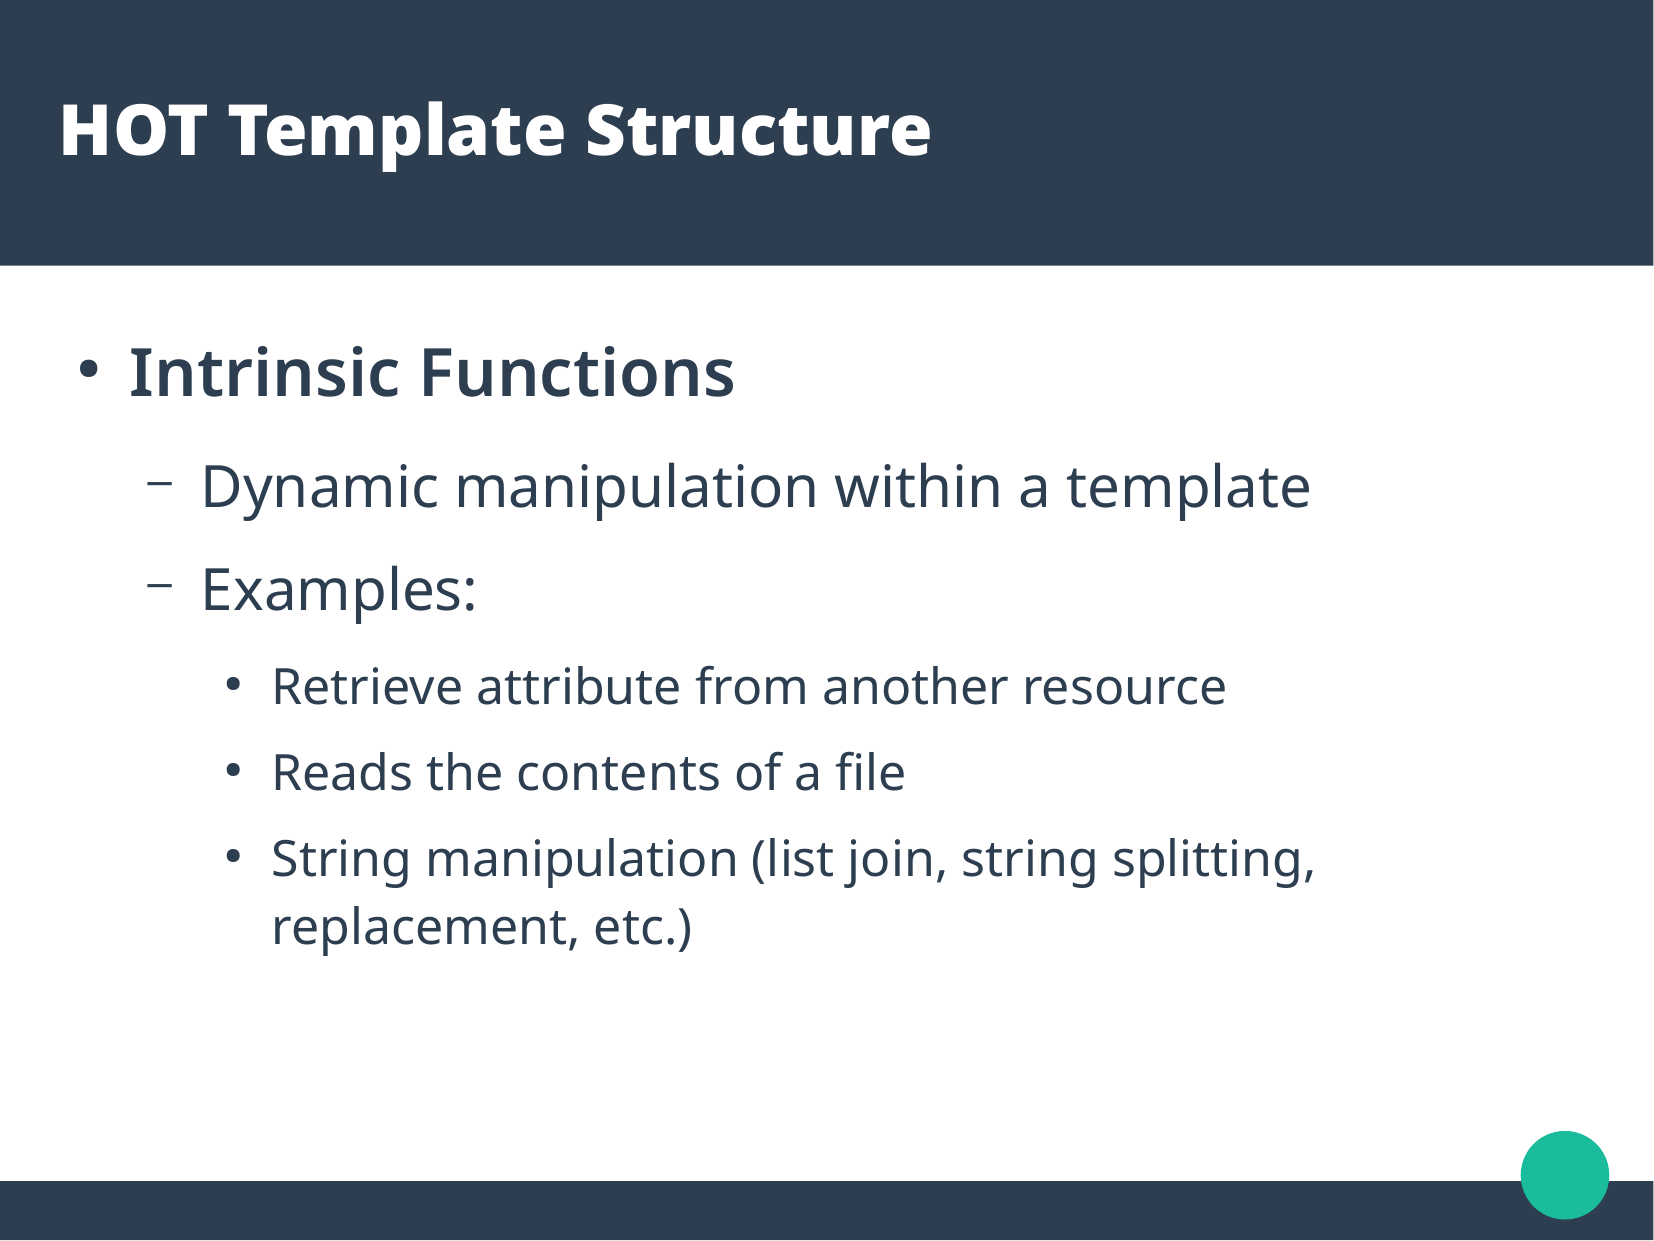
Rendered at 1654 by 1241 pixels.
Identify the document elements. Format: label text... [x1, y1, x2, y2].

title HOT Template Structure [59, 49, 1595, 207]
list Intrinsic Functions Dynamic manipulation within a template Examples: Retrieve attribute from another resource Reads the contents of a file String manipulation (list join, string splitting, replacement, etc.) [59, 324, 1595, 1152]
